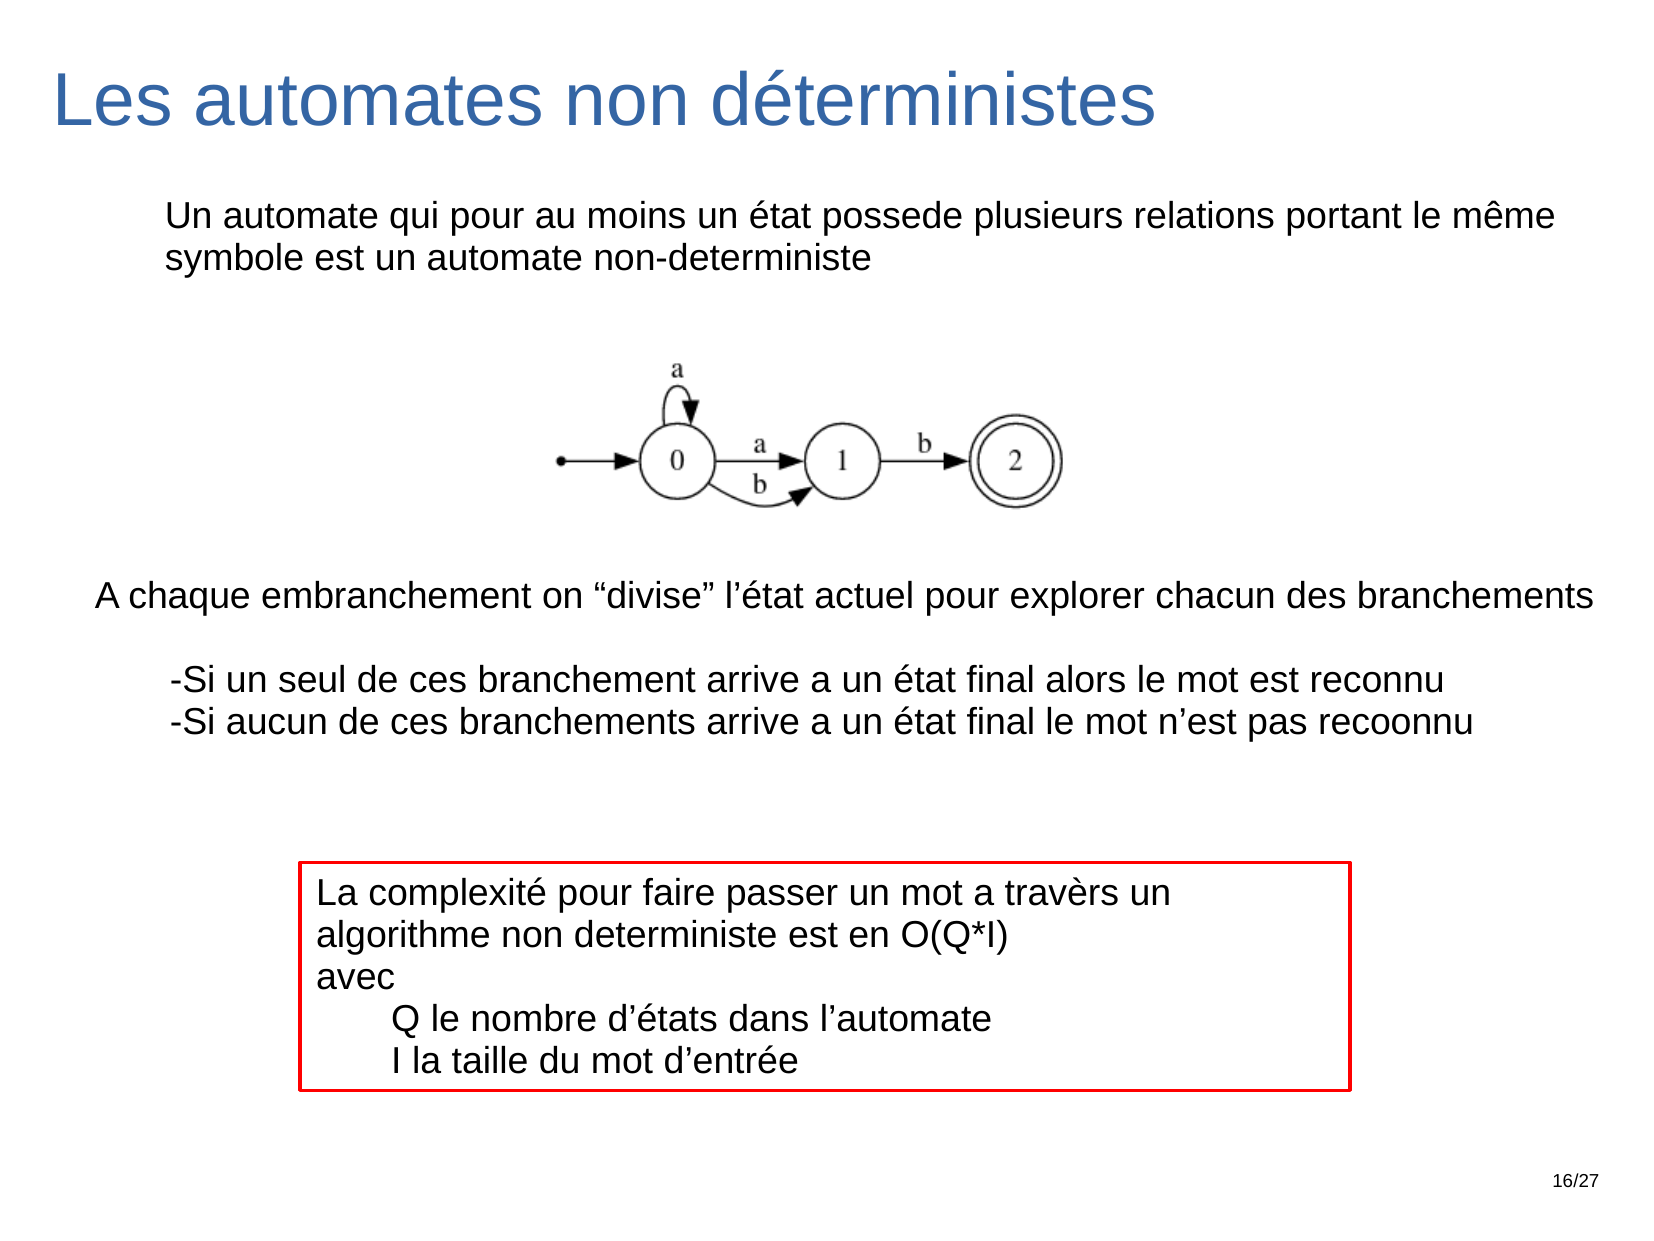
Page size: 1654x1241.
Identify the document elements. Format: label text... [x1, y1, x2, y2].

text_box 16/27 [1537, 1162, 1614, 1199]
text_box Les automates non déterministes [37, 50, 1238, 151]
text_box A chaque embranchement on “divise” l’état actuel pour explorer chacun des branchements -Si un seul de ces branchement arrive a un état final alors le mot est reconnu -Si aucun de ces branchements arrive a un état final le mot n’est pas recoonnu [80, 567, 1613, 751]
text_box Un automate qui pour au moins un état possede plusieurs relations portant le même symbole est un automate non-deterministe [150, 187, 1613, 287]
text_box La complexité pour faire passer un mot a travèrs un algorithme non deterministe est en O(Q*I) avec Q le nombre d’états dans l’automate I la taille du mot d’entrée [300, 862, 1351, 1091]
picture [529, 337, 1088, 567]
